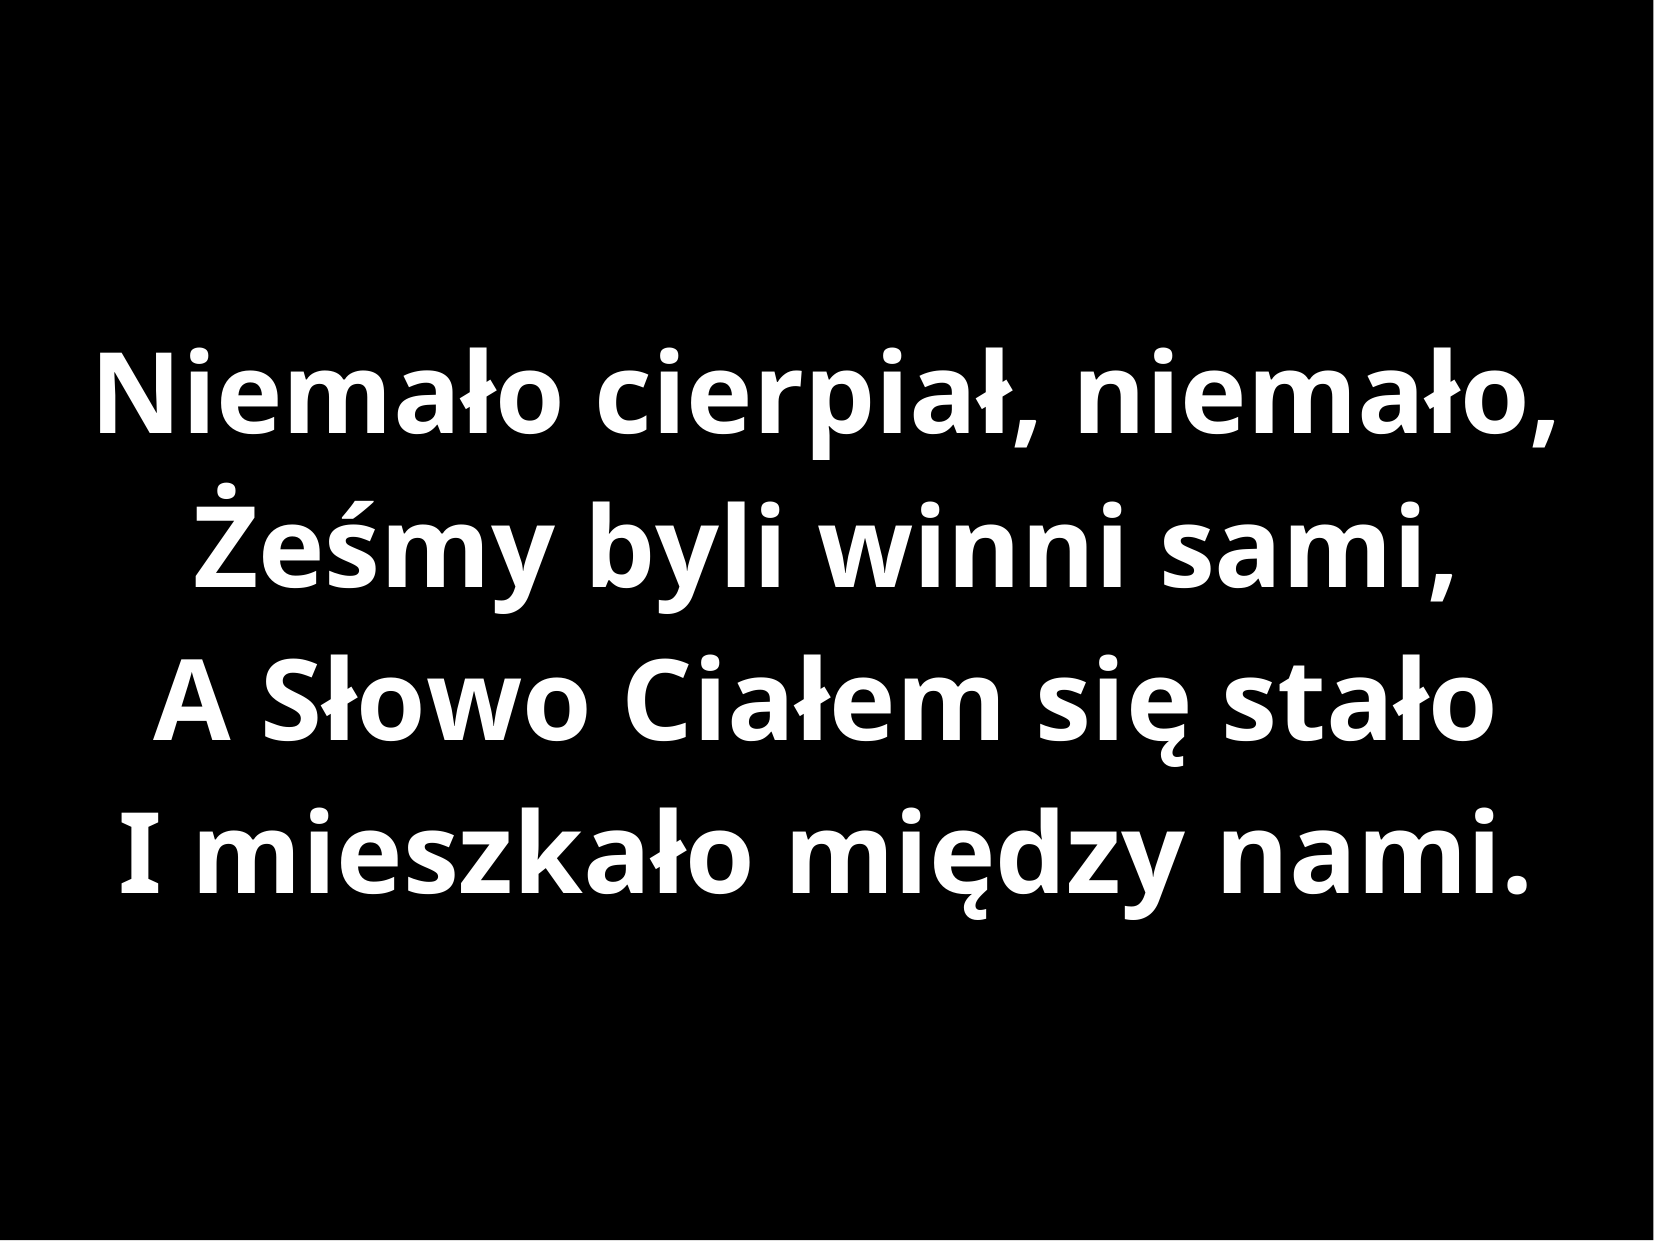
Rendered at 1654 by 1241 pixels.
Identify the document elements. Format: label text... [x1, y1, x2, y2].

title Niemało cierpiał, niemało, Żeśmy byli winni sami, A Słowo Ciałem się stało I mieszkało między nami. [0, 0, 1654, 1241]
